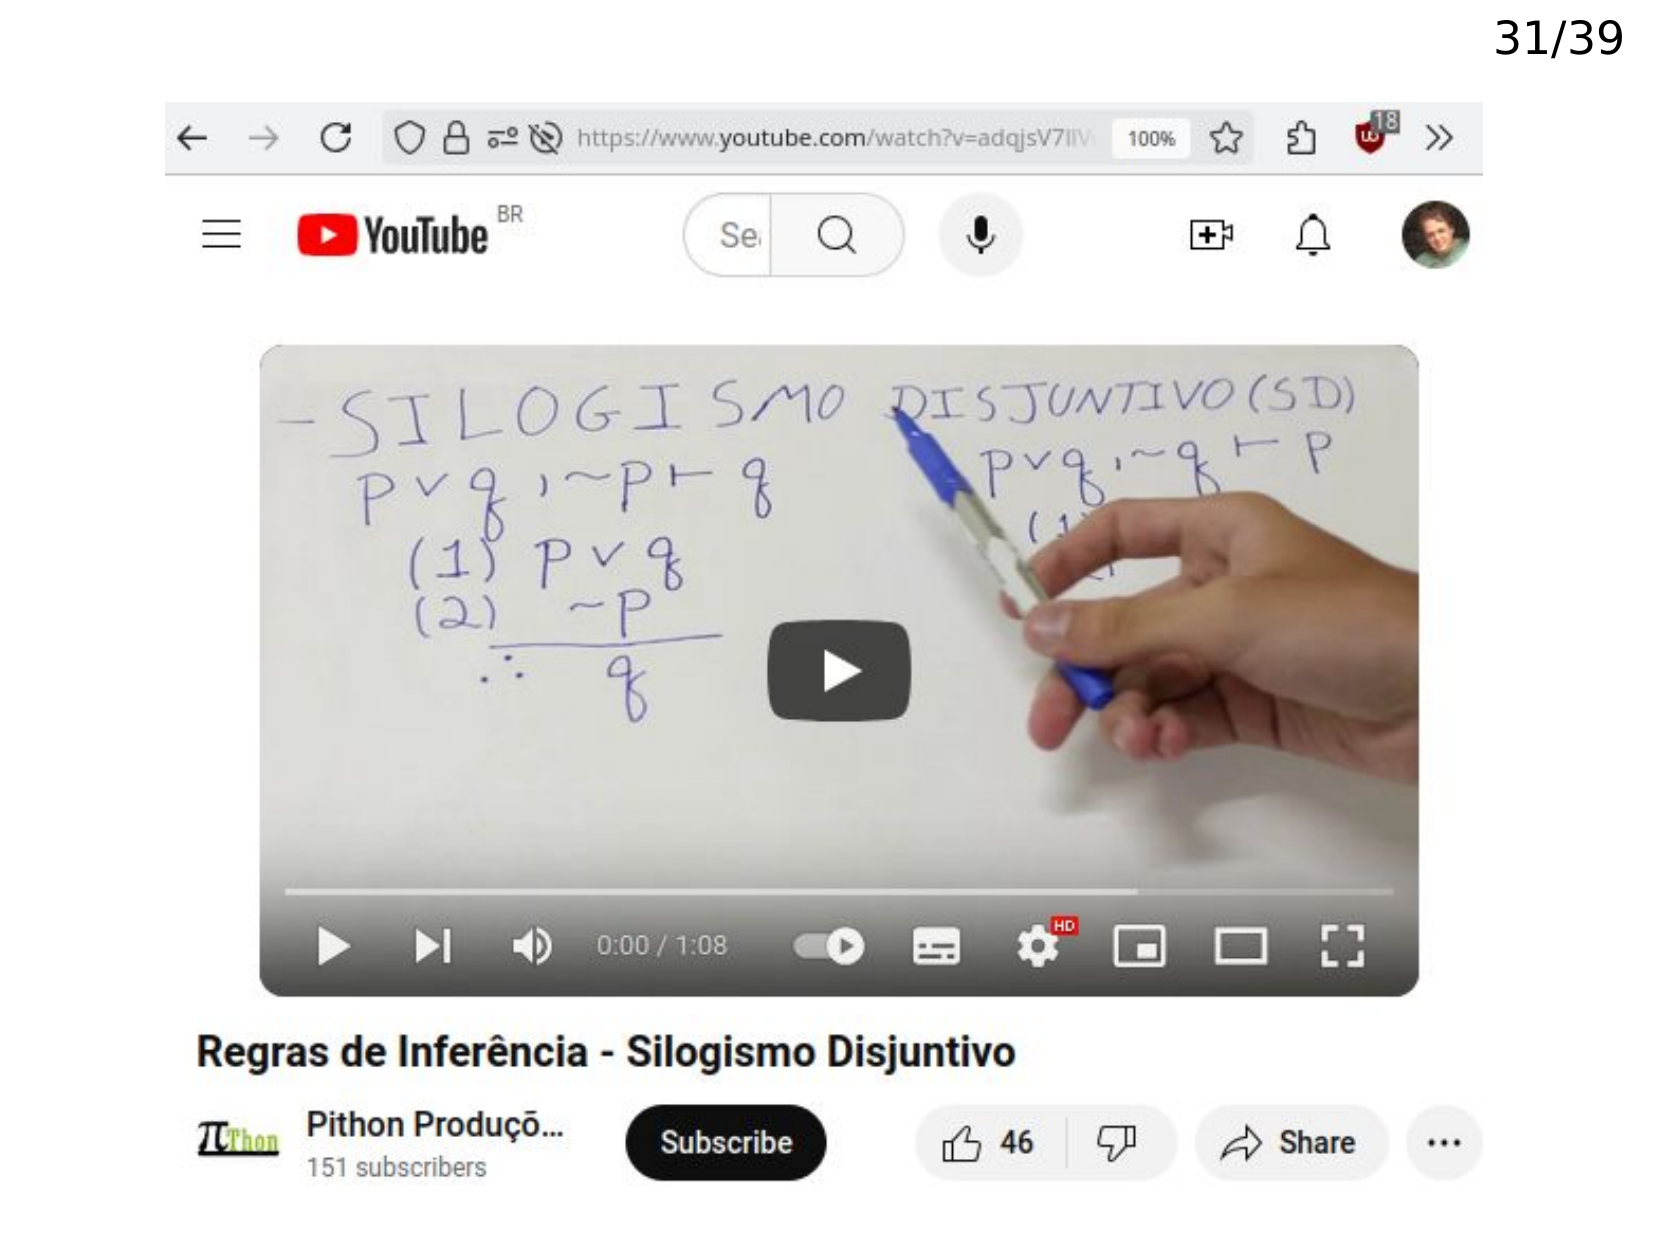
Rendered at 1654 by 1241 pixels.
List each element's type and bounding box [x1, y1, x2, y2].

picture [165, 102, 1483, 1211]
